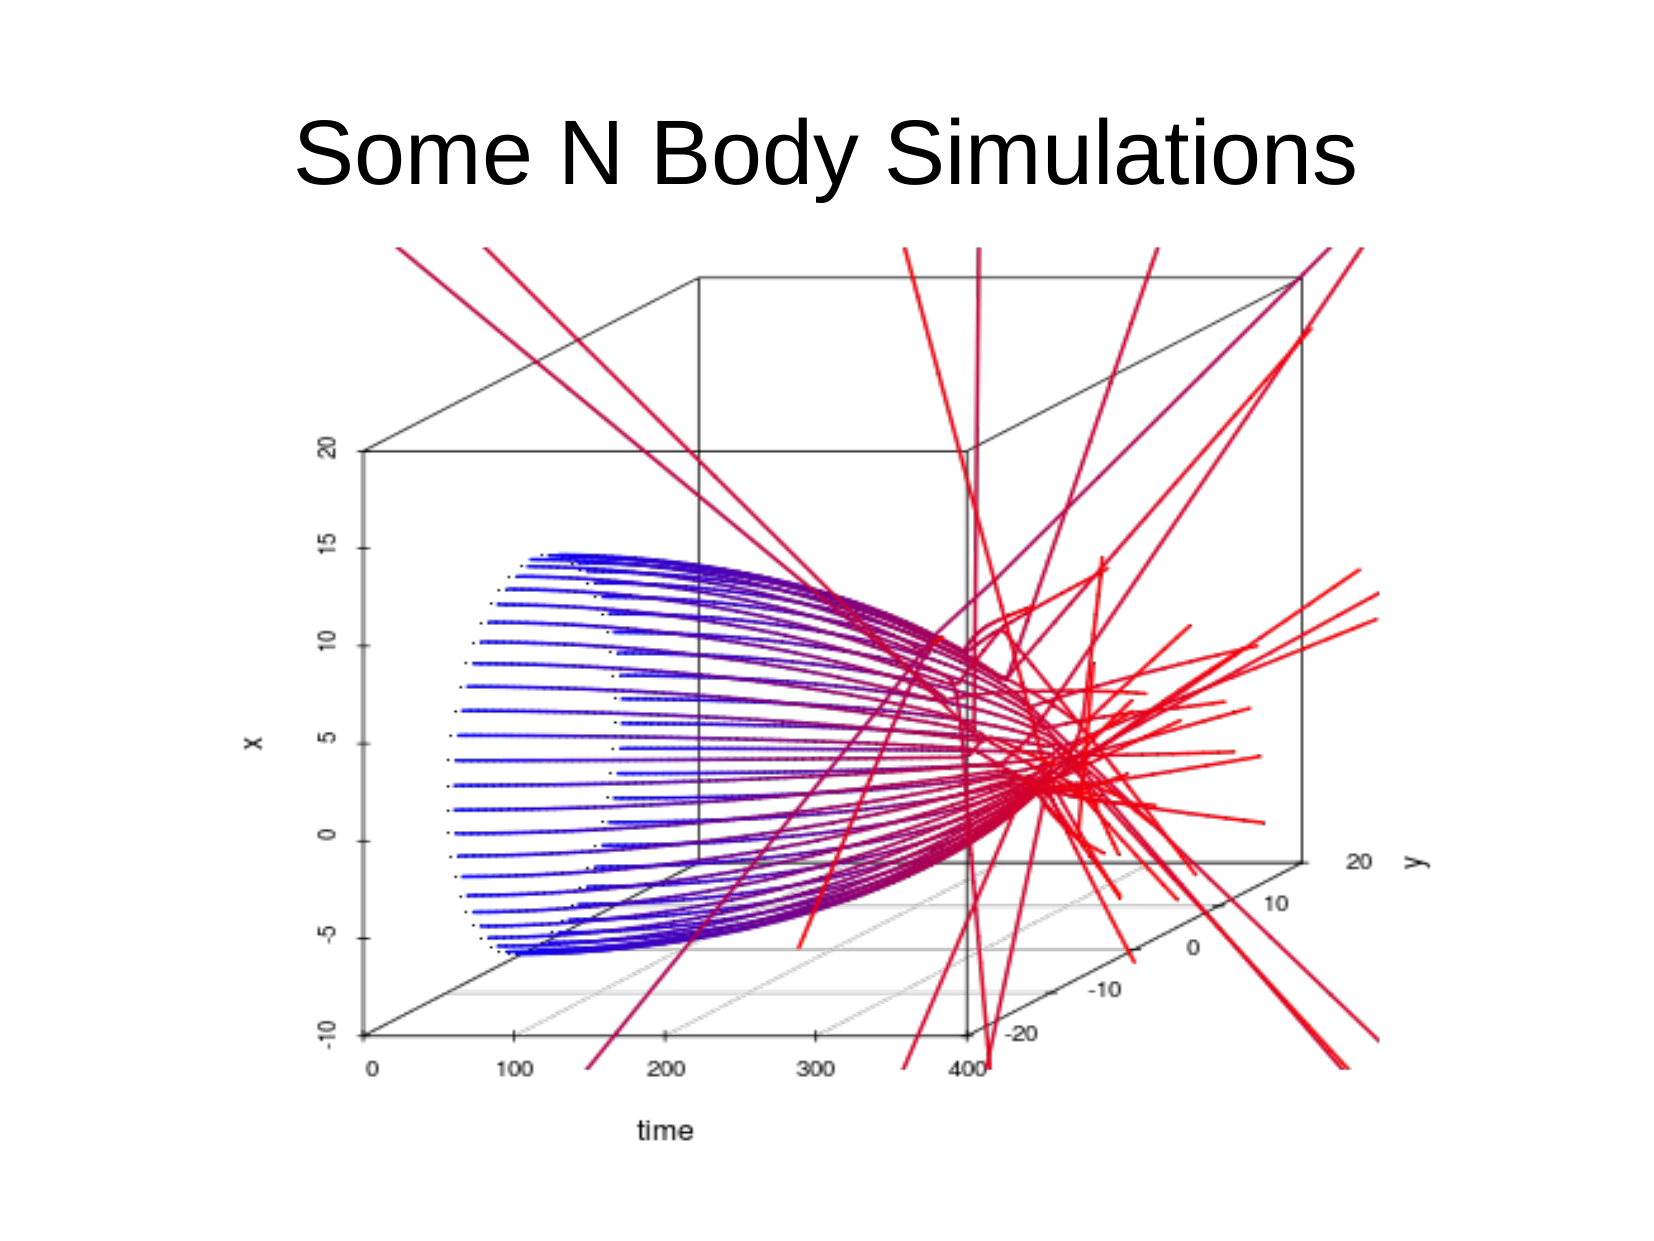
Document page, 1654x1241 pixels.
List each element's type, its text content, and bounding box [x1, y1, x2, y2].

title Some N Body Simulations [82, 49, 1571, 257]
picture [212, 118, 1489, 1229]
